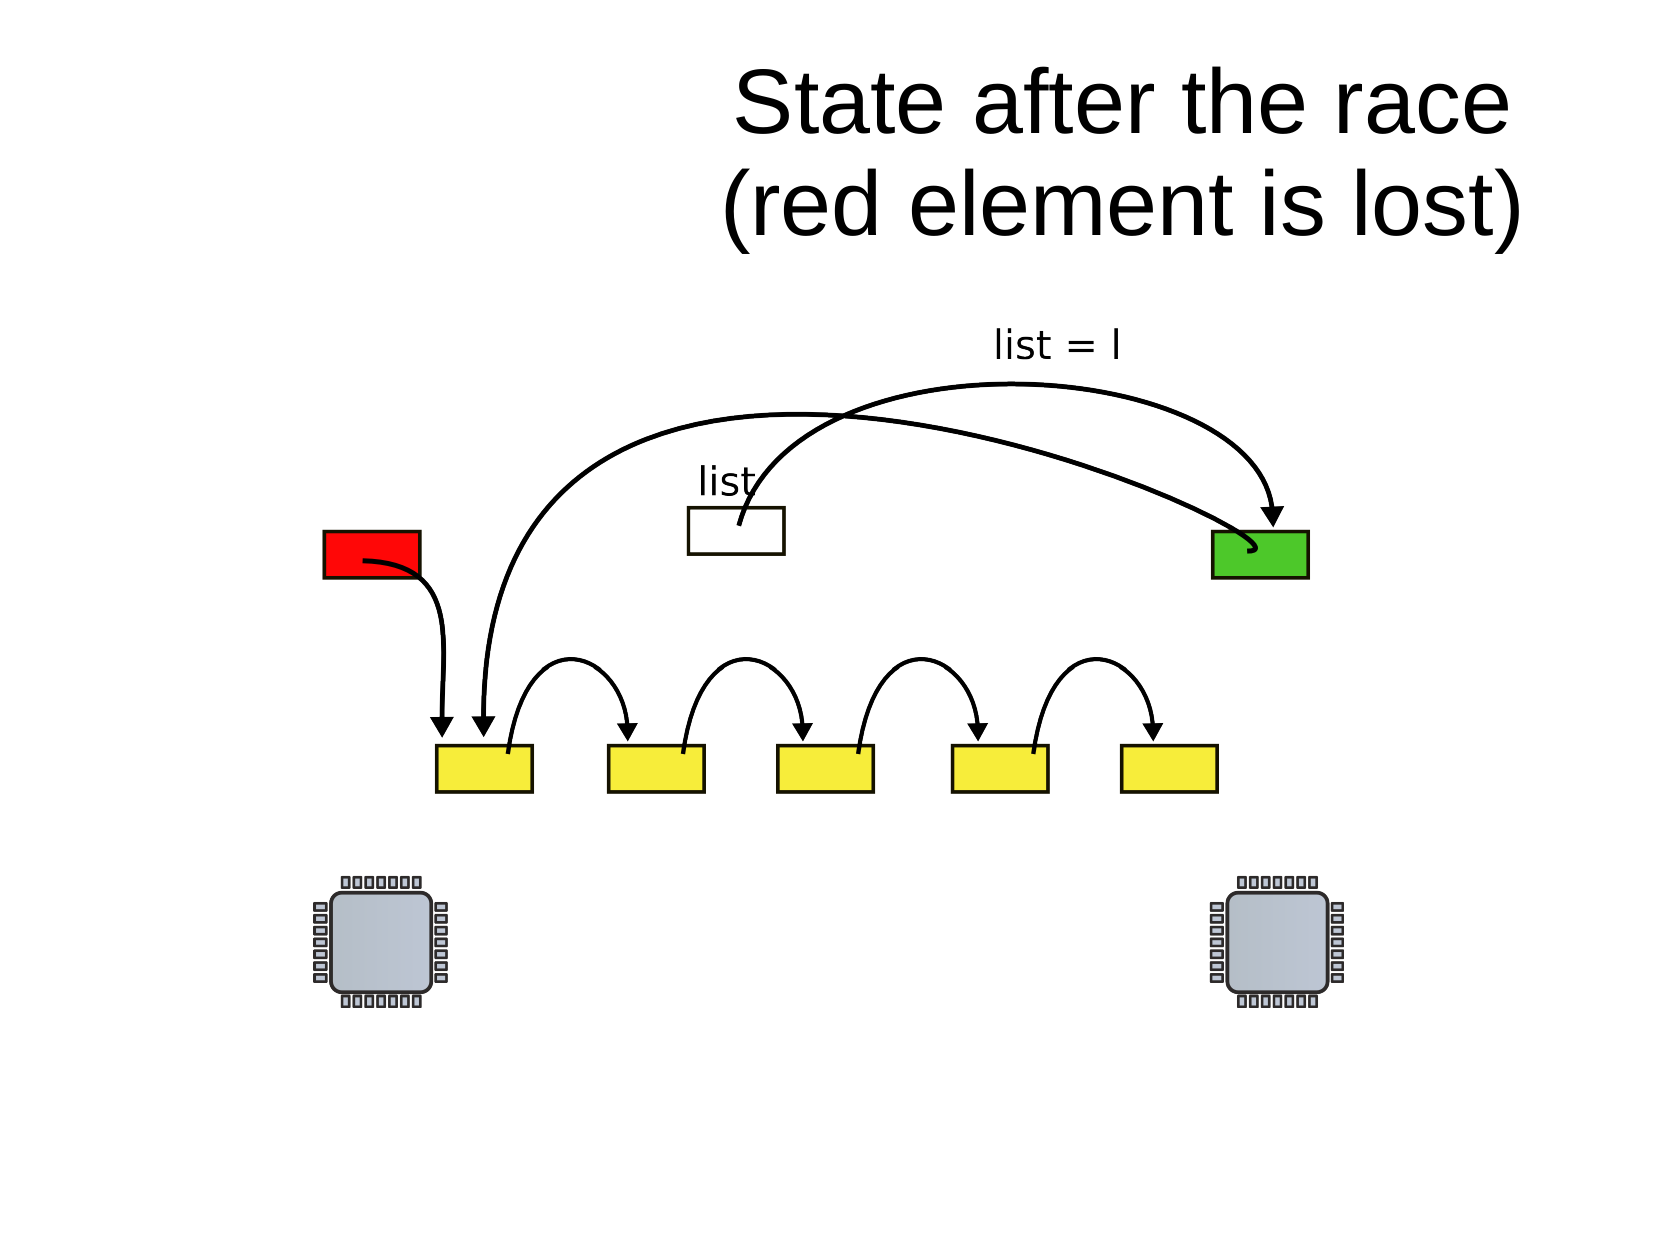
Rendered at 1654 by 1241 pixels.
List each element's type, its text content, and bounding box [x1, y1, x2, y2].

title State after the race (red element is lost) [675, 49, 1571, 257]
picture [313, 328, 1344, 1008]
